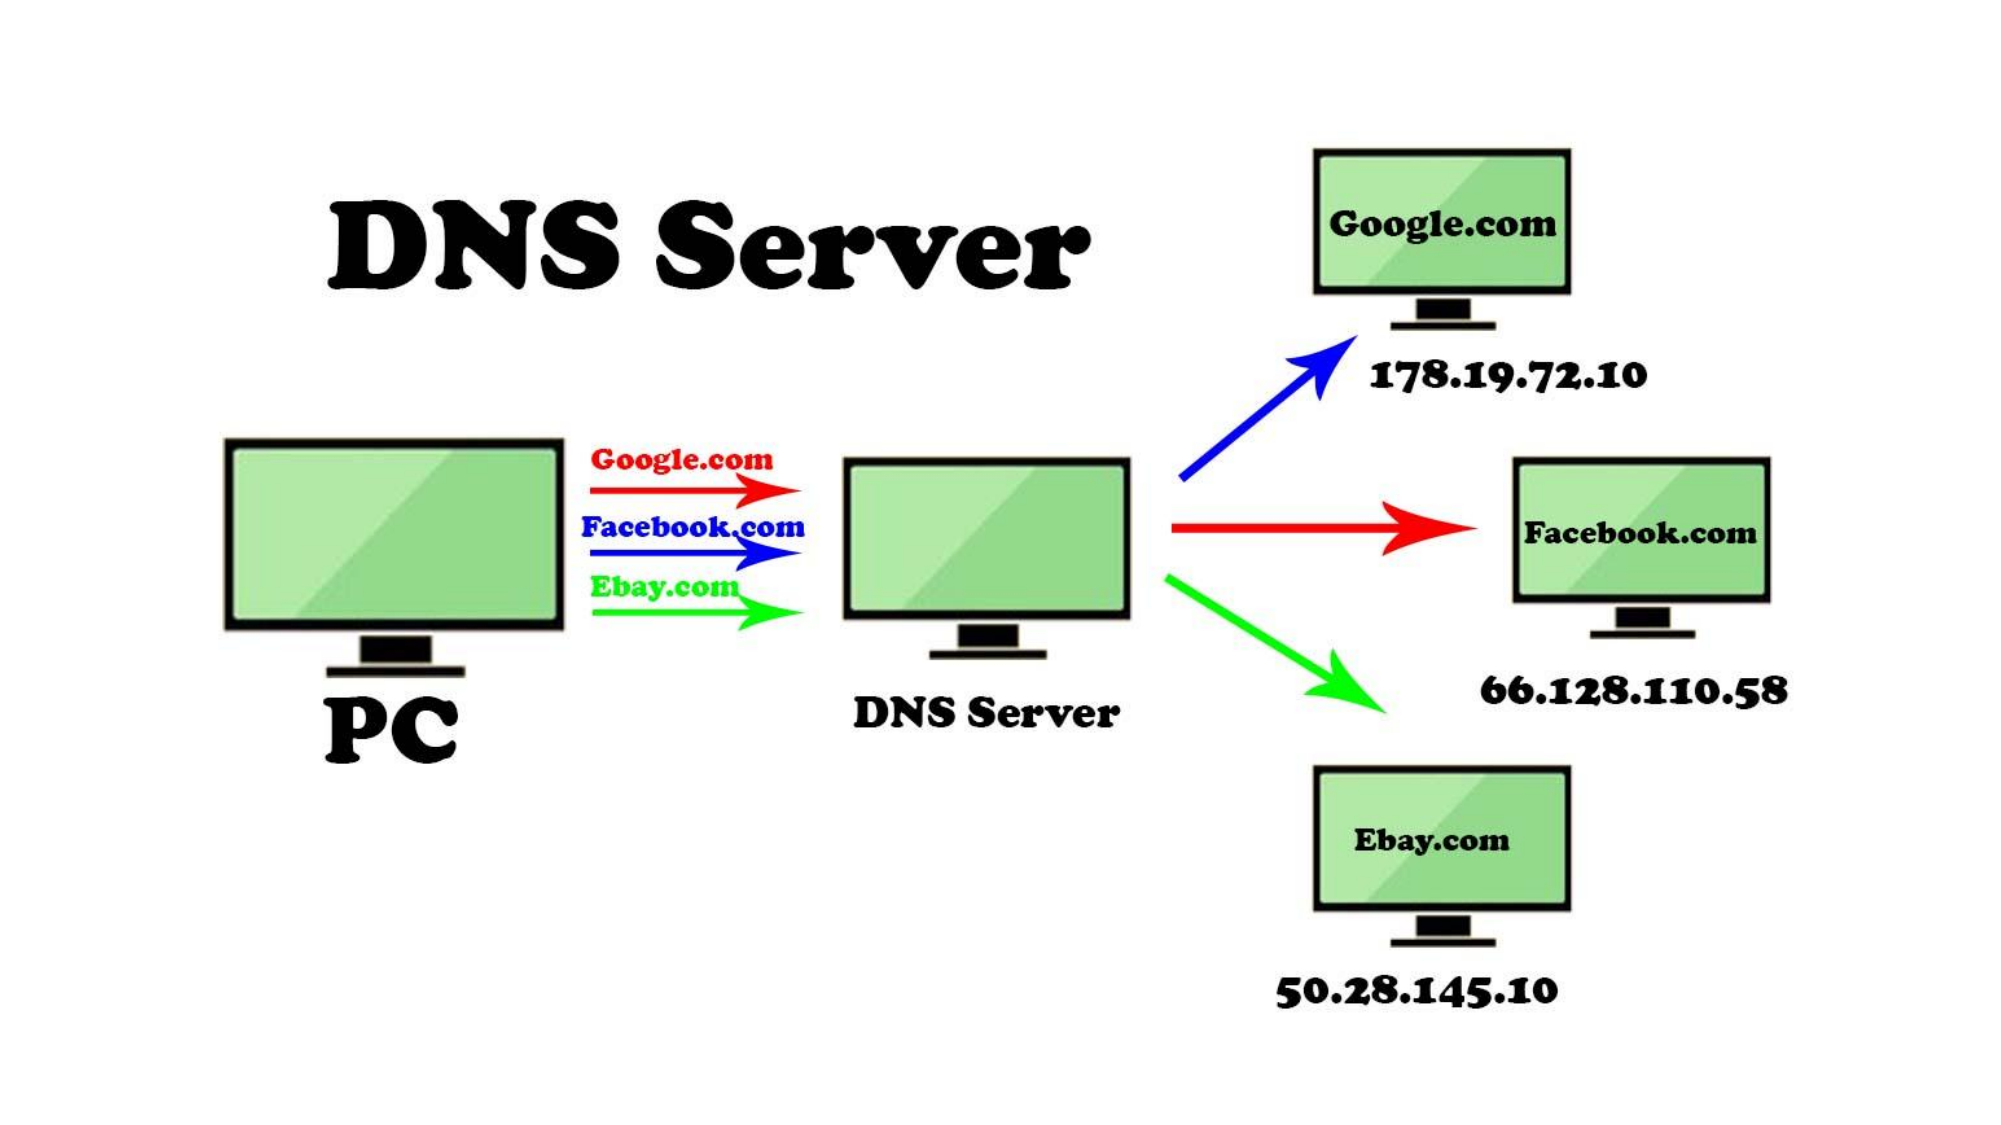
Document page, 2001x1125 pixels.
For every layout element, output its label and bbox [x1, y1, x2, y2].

picture [177, 90, 1835, 1023]
